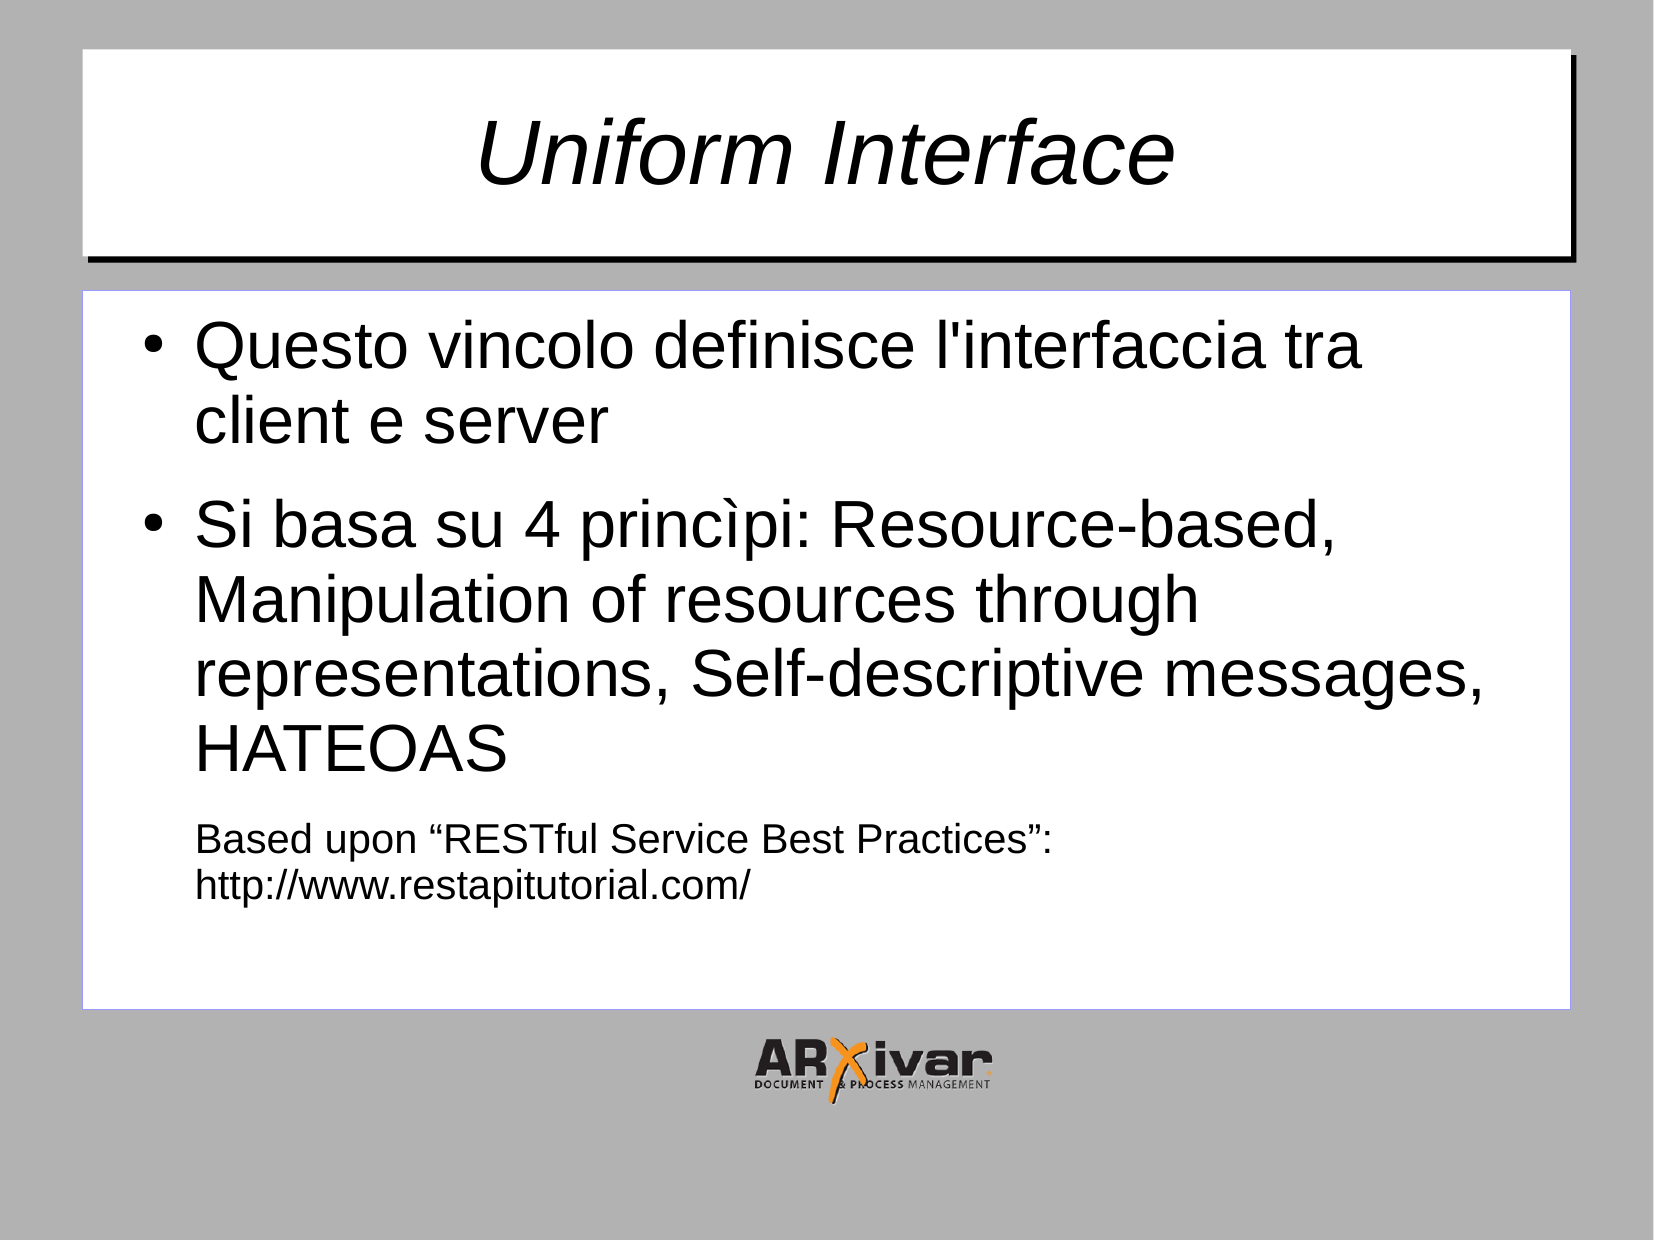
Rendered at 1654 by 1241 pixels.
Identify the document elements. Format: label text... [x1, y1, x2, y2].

title Uniform Interface [82, 49, 1571, 257]
list Questo vincolo definisce l'interfaccia tra client e server Si basa su 4 princìpi: Resource-based, Manipulation of resources through representations, Self-descriptive messages, HATEOAS Based upon “RESTful Service Best Practices”: http://www.restapitutorial.com/ [82, 290, 1571, 1010]
picture [755, 1031, 993, 1111]
